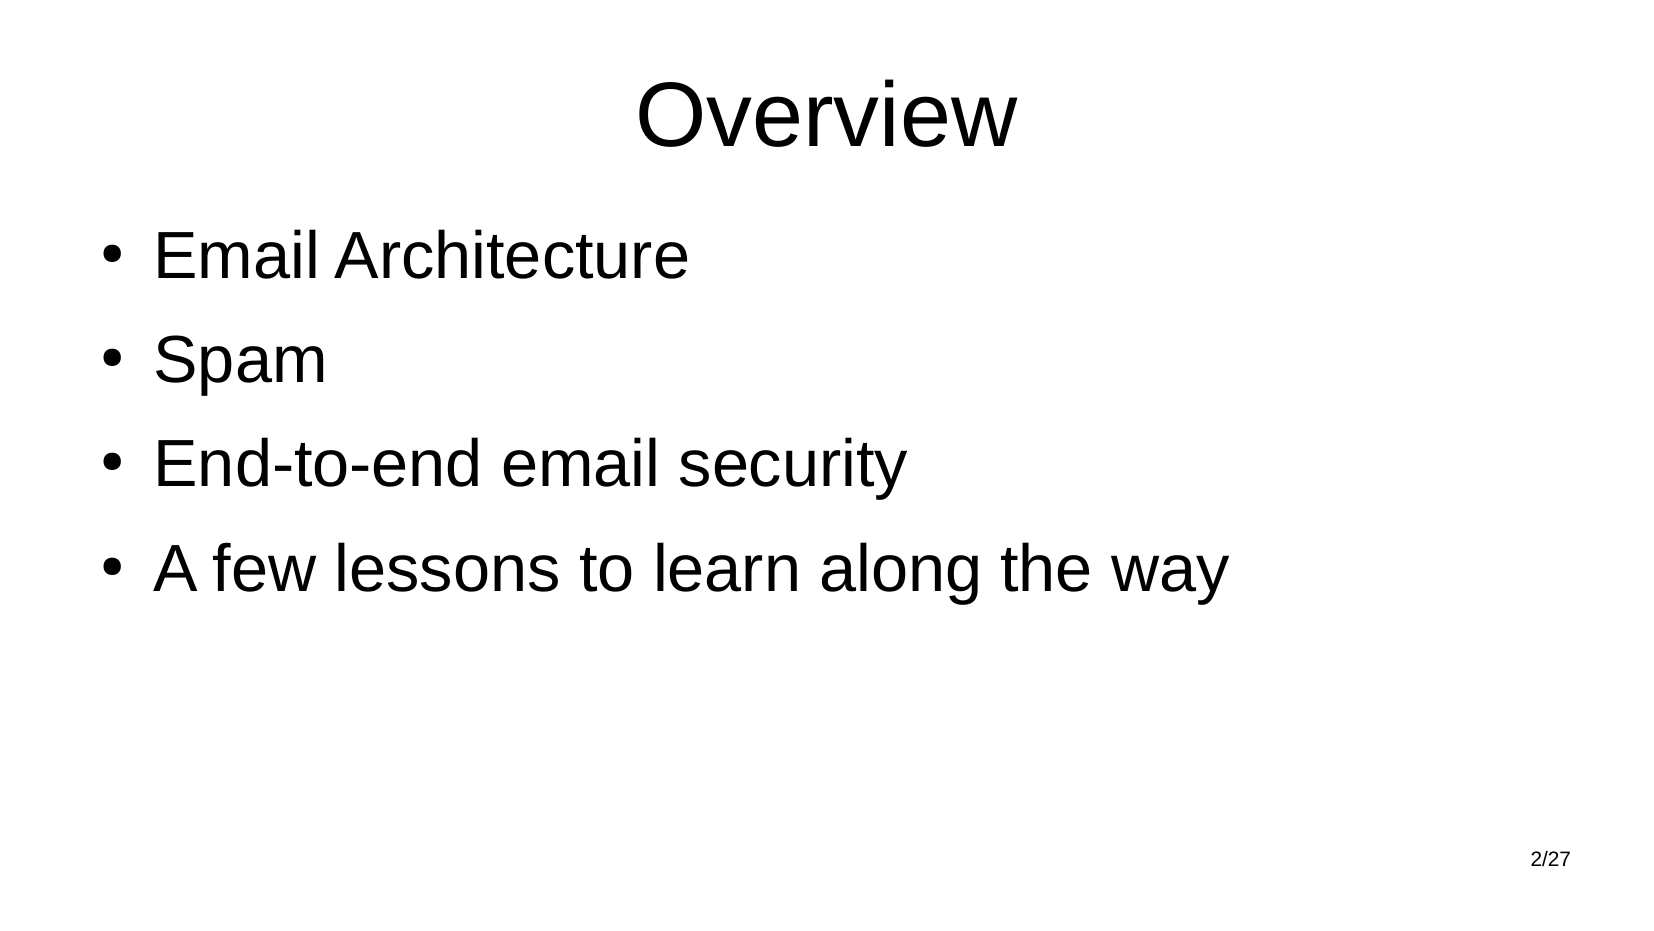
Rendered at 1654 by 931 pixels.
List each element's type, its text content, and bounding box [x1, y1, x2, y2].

title Overview [82, 37, 1571, 193]
list Email Architecture Spam End-to-end email security A few lessons to learn along the way [82, 217, 1571, 758]
